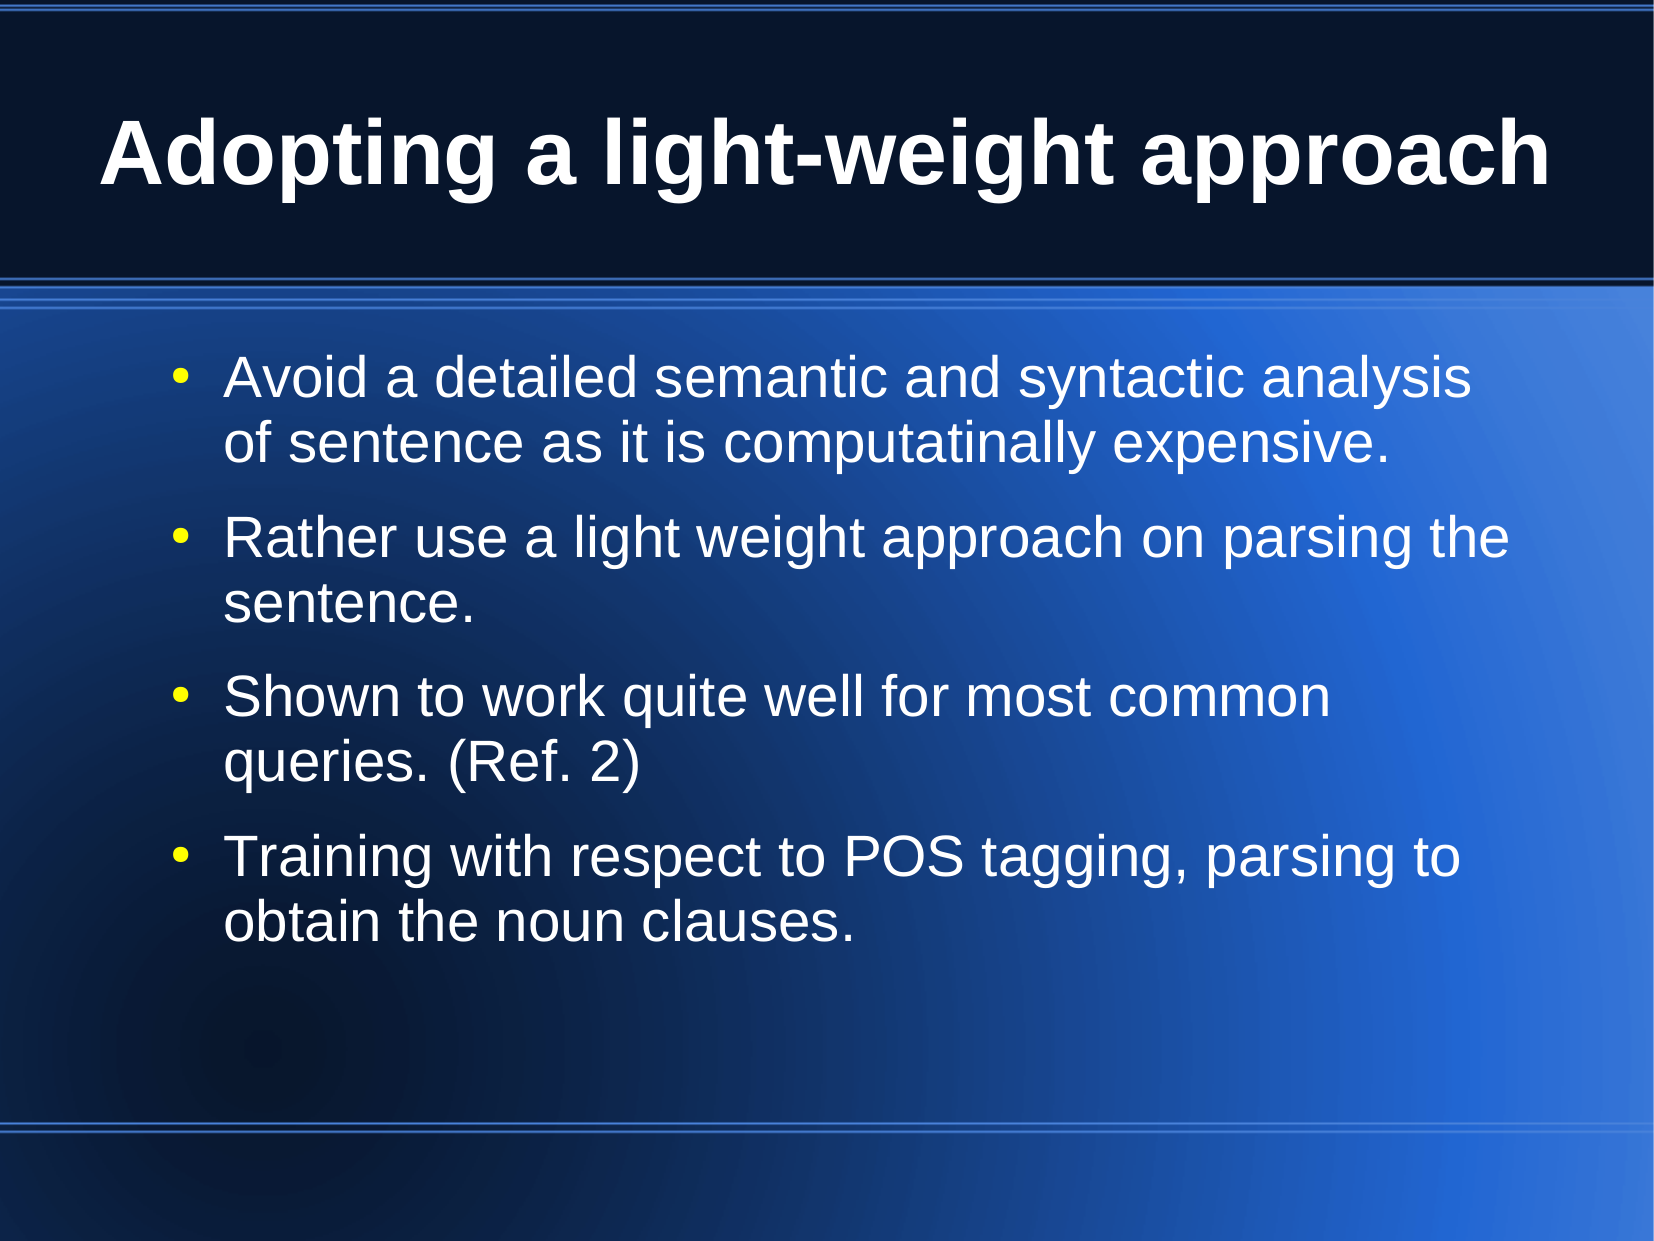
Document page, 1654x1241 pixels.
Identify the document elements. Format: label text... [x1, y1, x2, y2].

title Adopting a light-weight approach [82, 49, 1571, 257]
list Avoid a detailed semantic and syntactic analysis of sentence as it is computatinally expensive. Rather use a light weight approach on parsing the sentence. Shown to work quite well for most common queries. (Ref. 2) Training with respect to POS tagging, parsing to obtain the noun clauses. [152, 344, 1534, 1127]
picture [0, 0, 1654, 1241]
